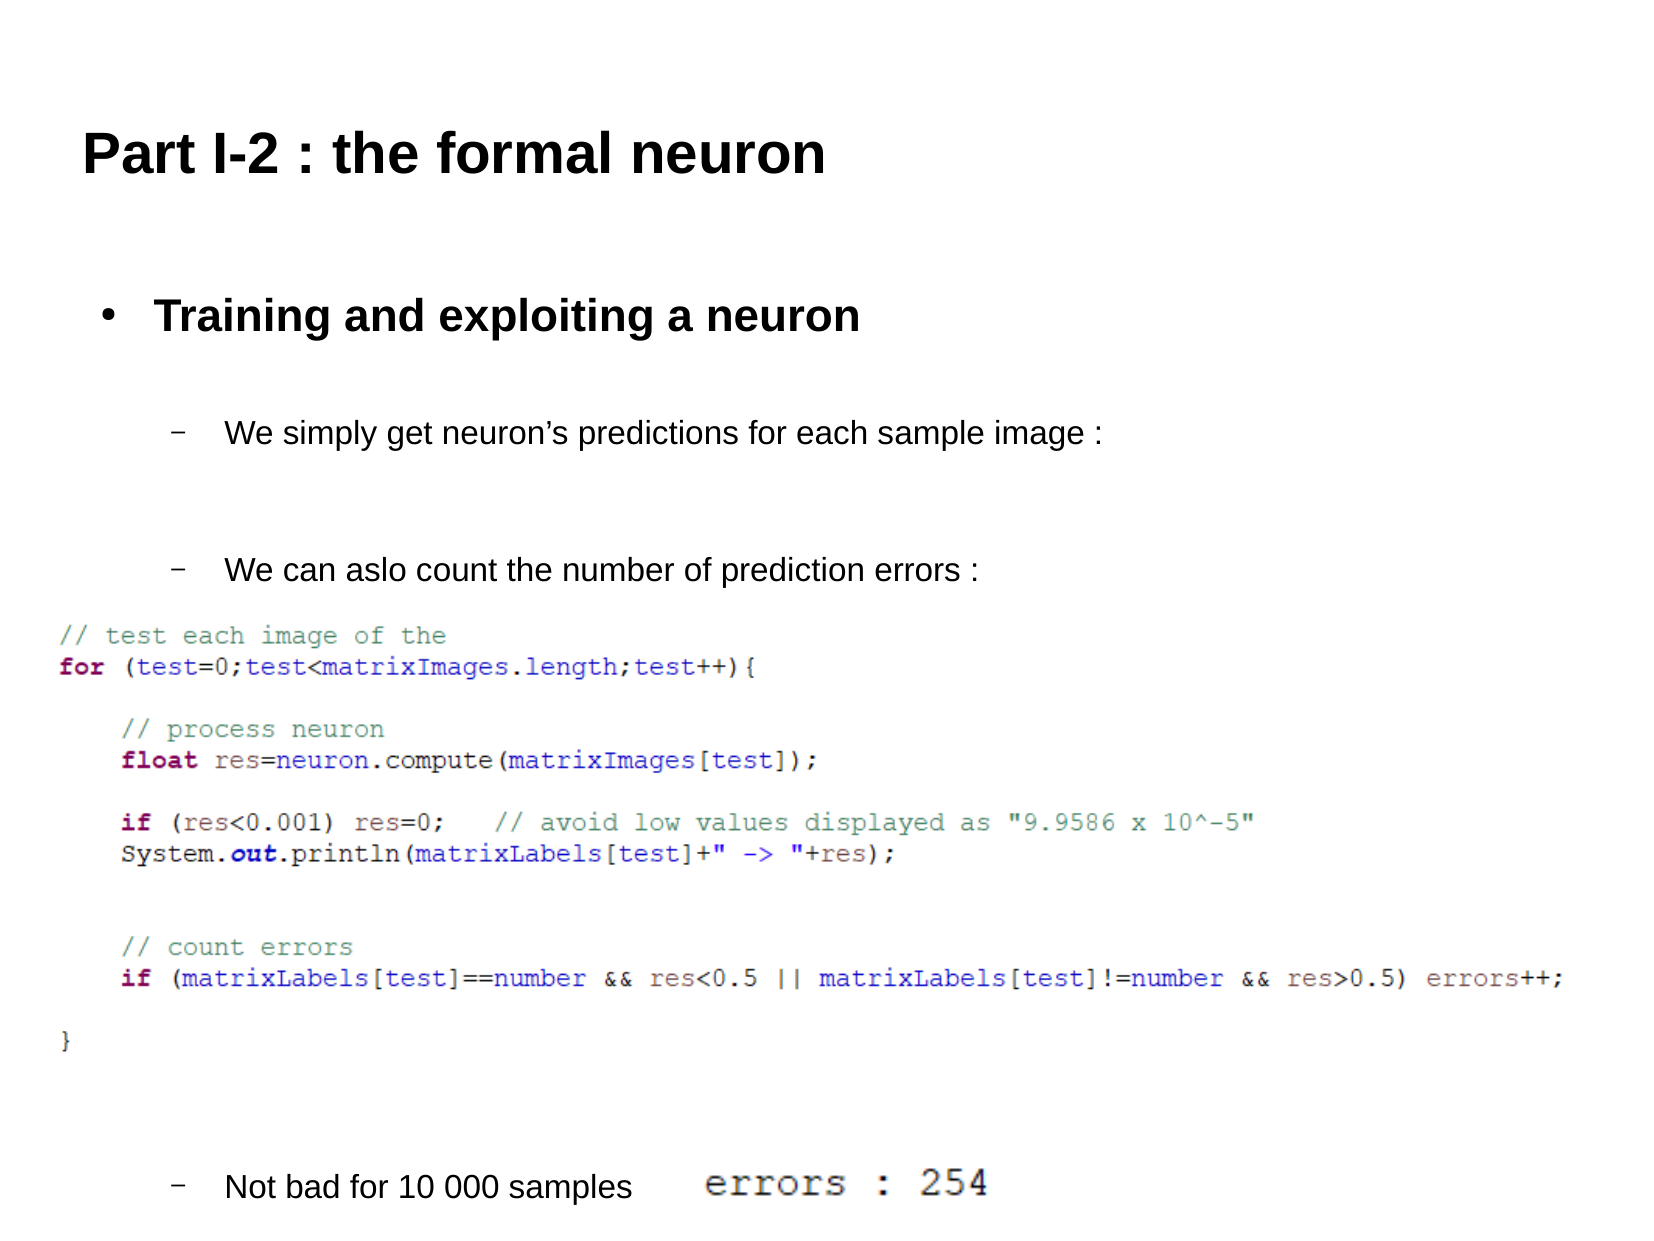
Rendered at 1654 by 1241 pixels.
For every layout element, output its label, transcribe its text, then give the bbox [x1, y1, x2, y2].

title Part I-2 : the formal neuron [82, 49, 1571, 257]
picture [40, 622, 1593, 1072]
list Training and exploiting a neuron We simply get neuron’s predictions for each sample image : We can aslo count the number of prediction errors : Not bad for 10 000 samples [82, 290, 1617, 1241]
picture [698, 1160, 1003, 1211]
